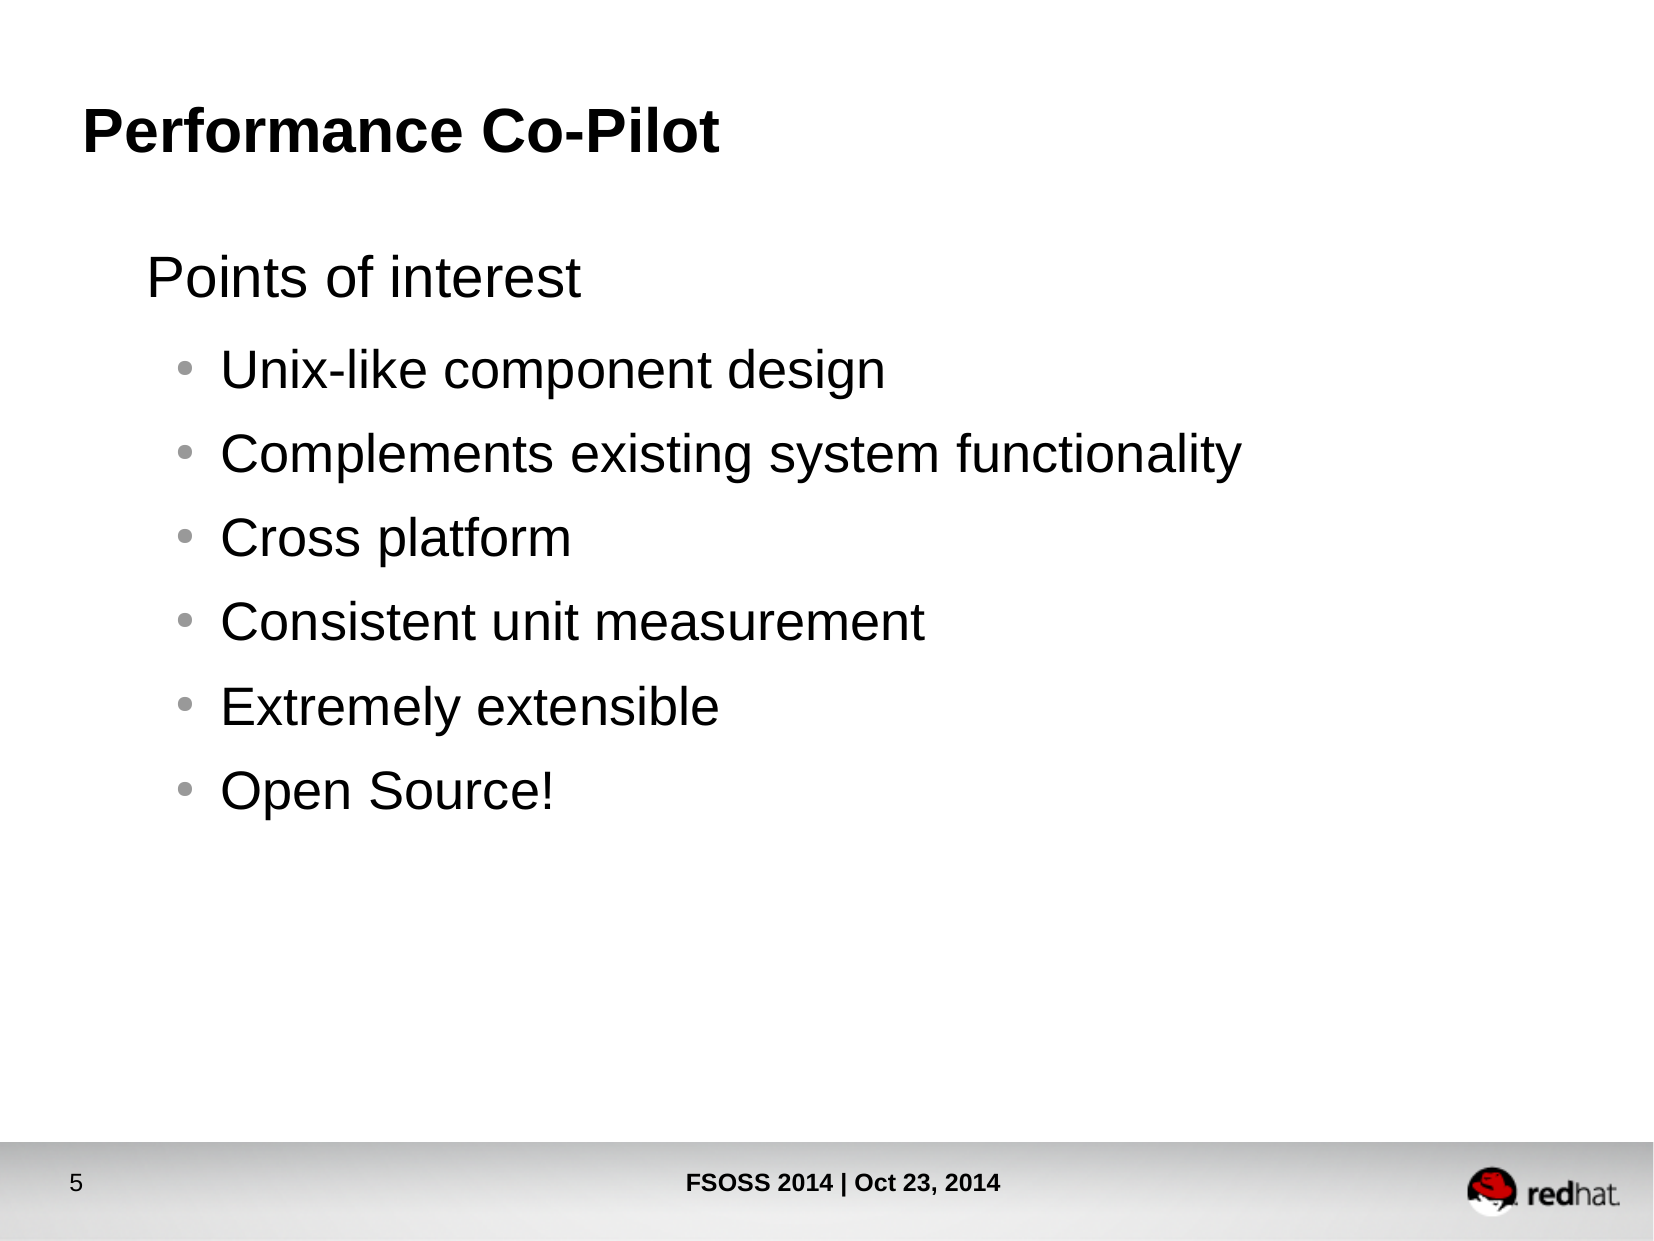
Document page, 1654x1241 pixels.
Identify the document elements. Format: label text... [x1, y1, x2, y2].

picture [0, 1142, 1654, 1241]
title Performance Co-Pilot [82, 37, 1571, 226]
list Points of interest Unix-like component design Complements existing system functionality Cross platform Consistent unit measurement Extremely extensible Open Source! [86, 244, 1576, 1039]
